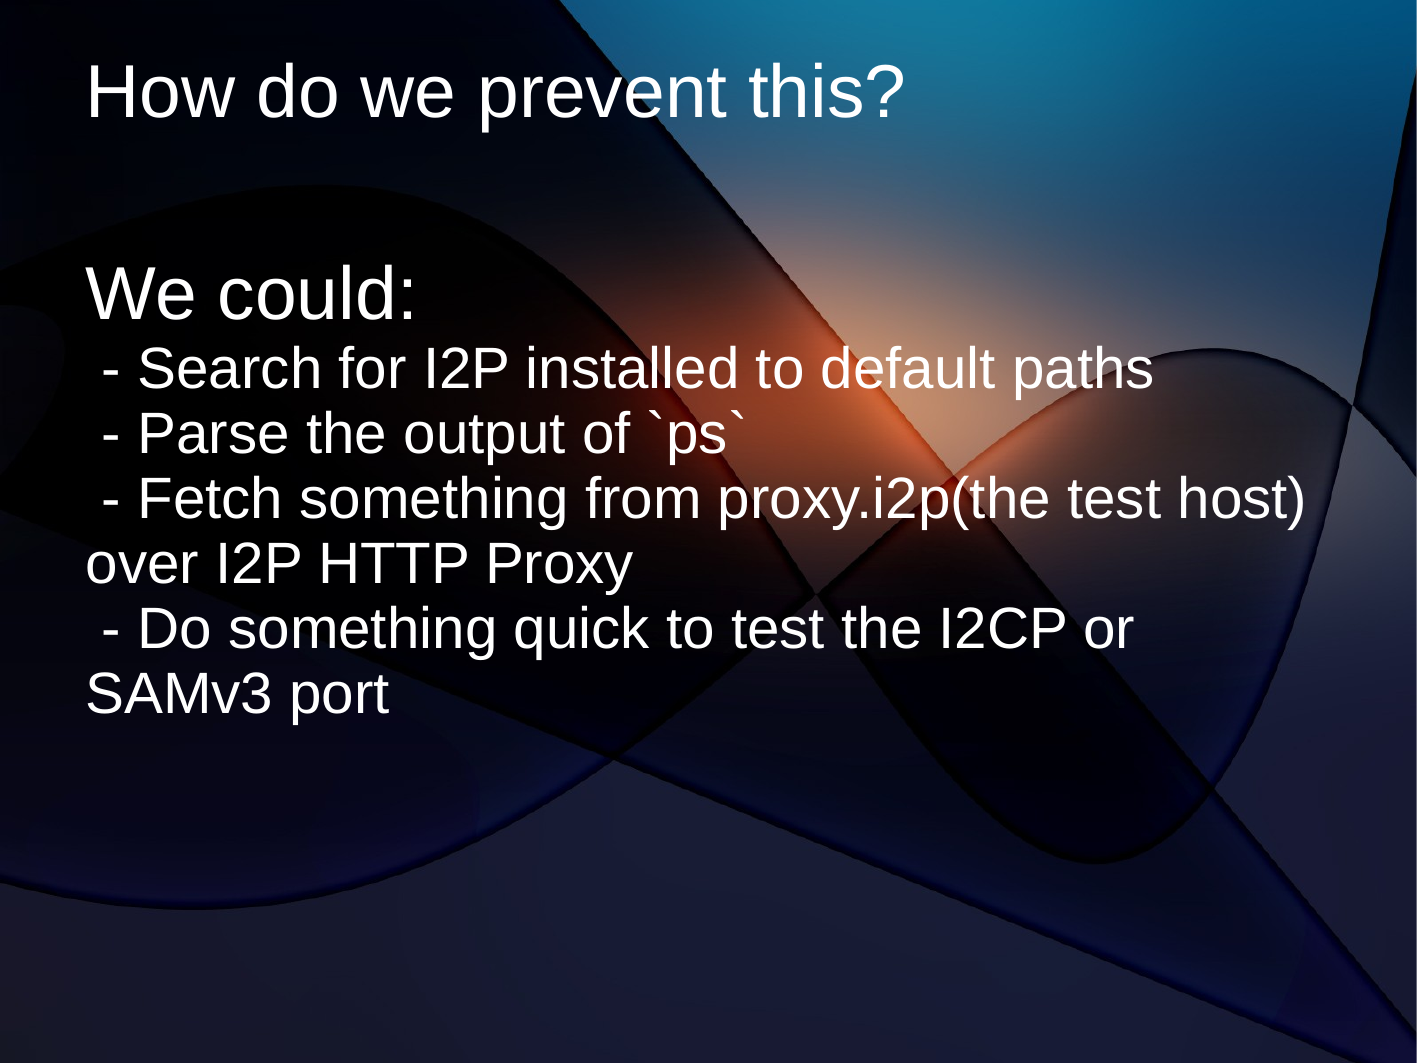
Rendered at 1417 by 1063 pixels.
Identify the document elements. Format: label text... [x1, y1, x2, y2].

picture [0, 0, 1417, 1063]
title How do we prevent this? [70, 42, 1346, 213]
picture [1093, 34, 1099, 42]
list We could: - Search for I2P installed to default paths - Parse the output of `ps` - Fetch something from proxy.i2p(the test host) over I2P HTTP Proxy - Do something quick to test the I2CP or SAMv3 port [70, 244, 1346, 925]
